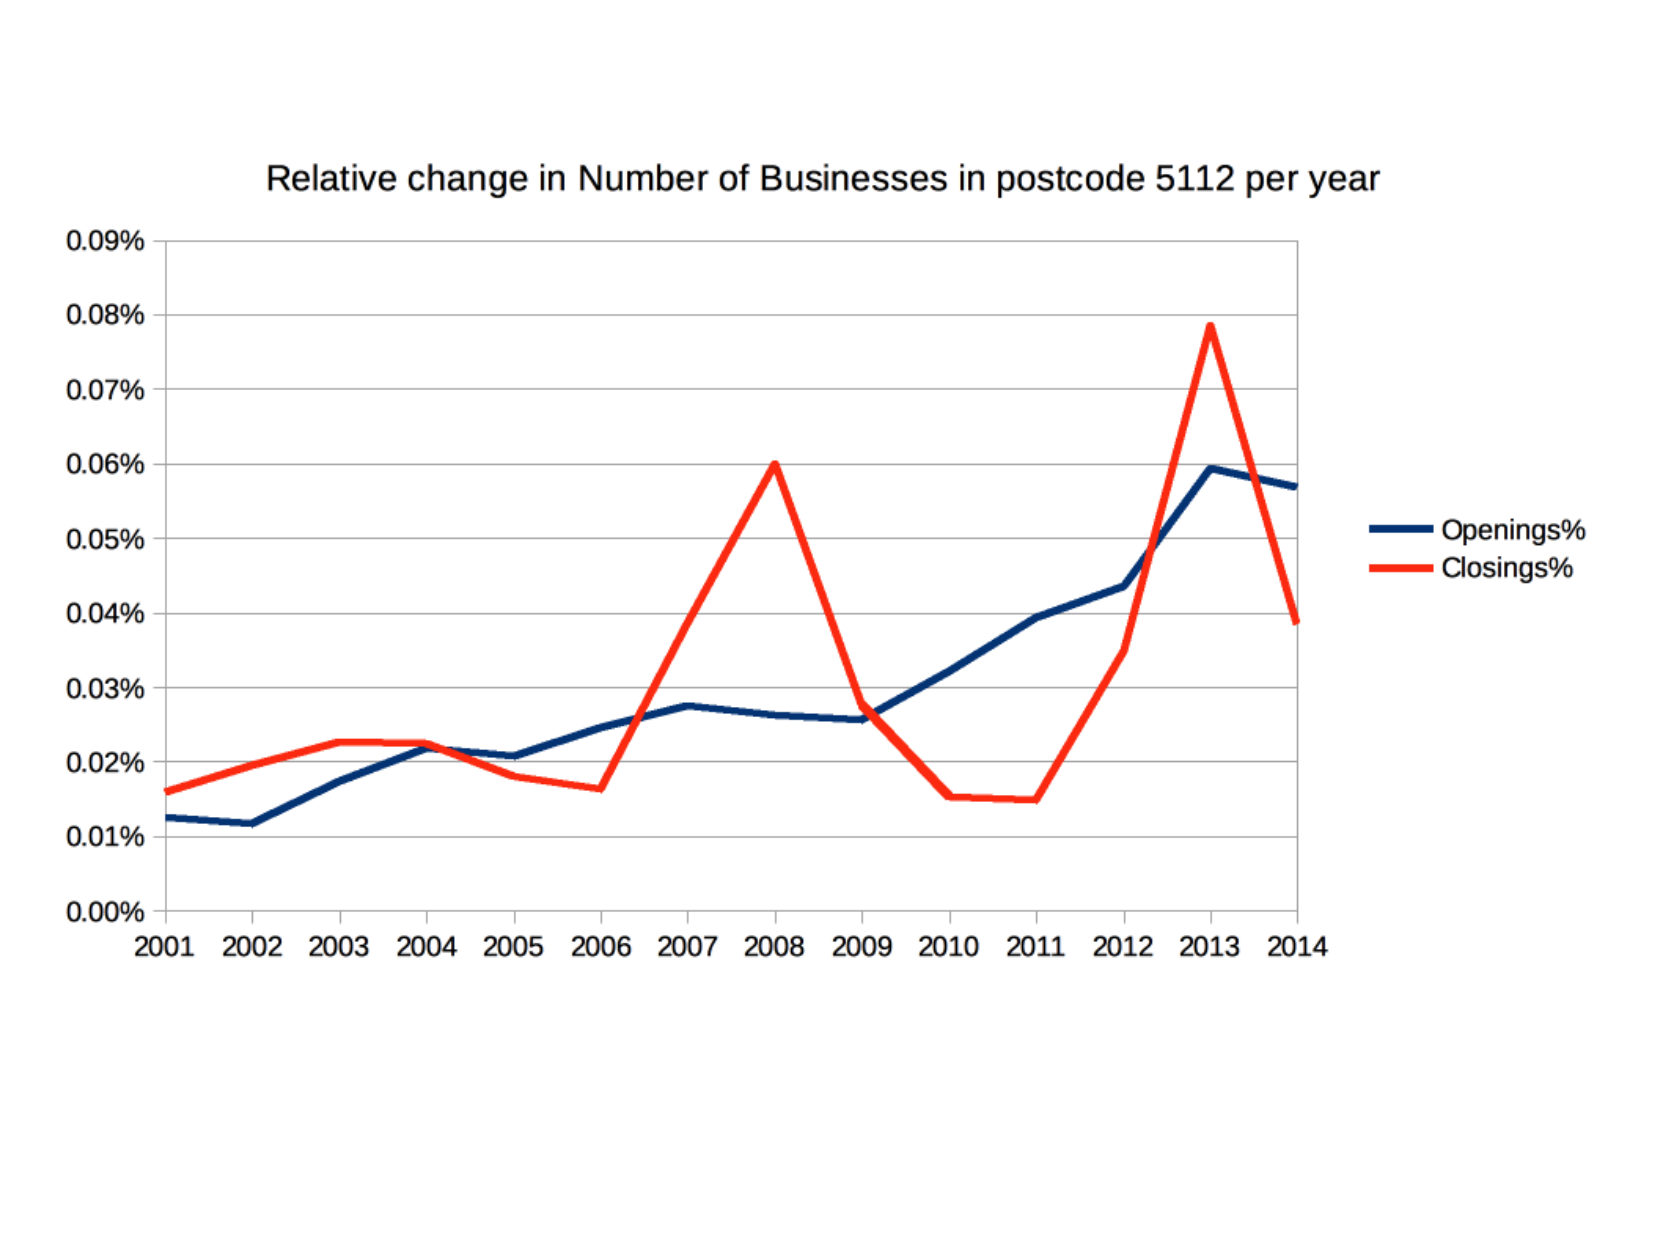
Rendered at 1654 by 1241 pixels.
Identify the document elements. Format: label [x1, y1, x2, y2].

picture [35, 118, 1613, 978]
